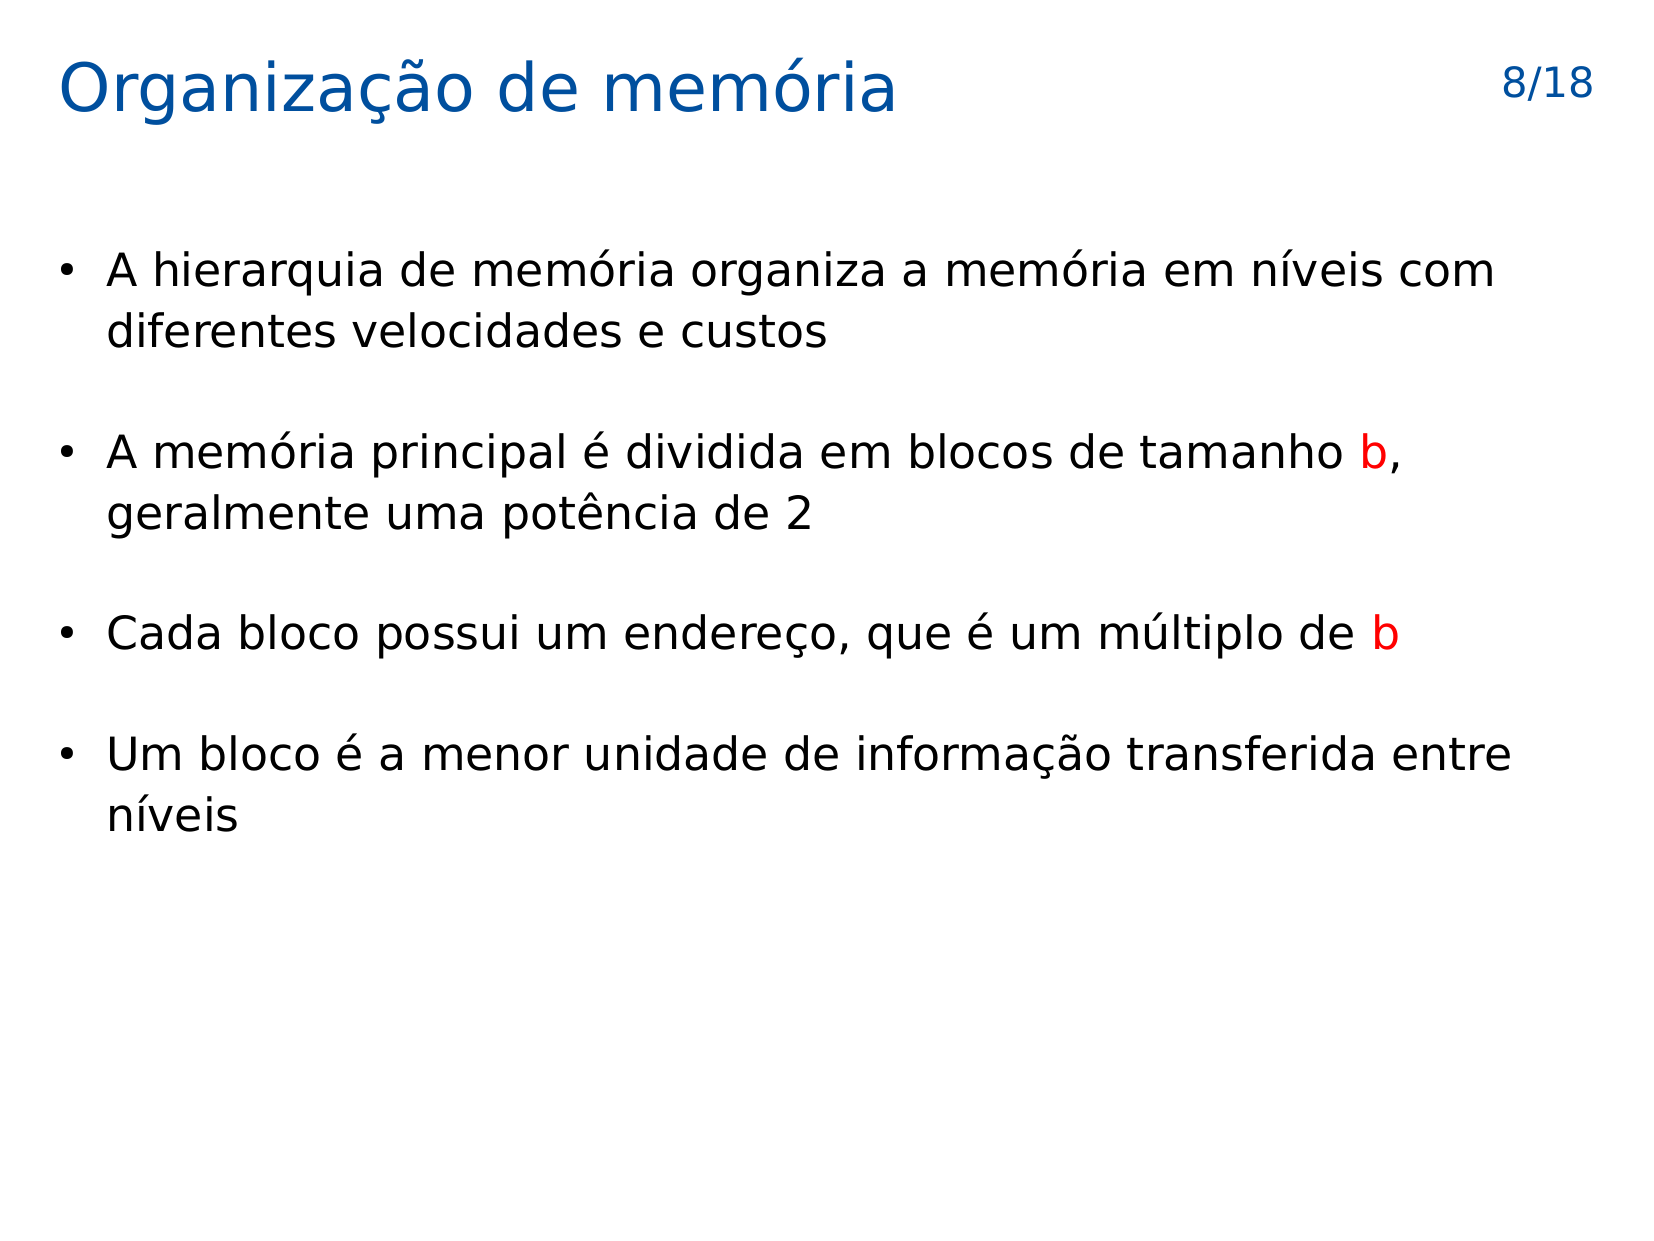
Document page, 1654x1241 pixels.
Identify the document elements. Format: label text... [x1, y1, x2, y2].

list A hierarquia de memória organiza a memória em níveis com diferentes velocidades e custos A memória principal é dividida em blocos de tamanho b, geralmente uma potência de 2 Cada bloco possui um endereço, que é um múltiplo de b Um bloco é a menor unidade de informação transferida entre níveis [59, 236, 1595, 1211]
title Organização de memória [59, 29, 1625, 148]
